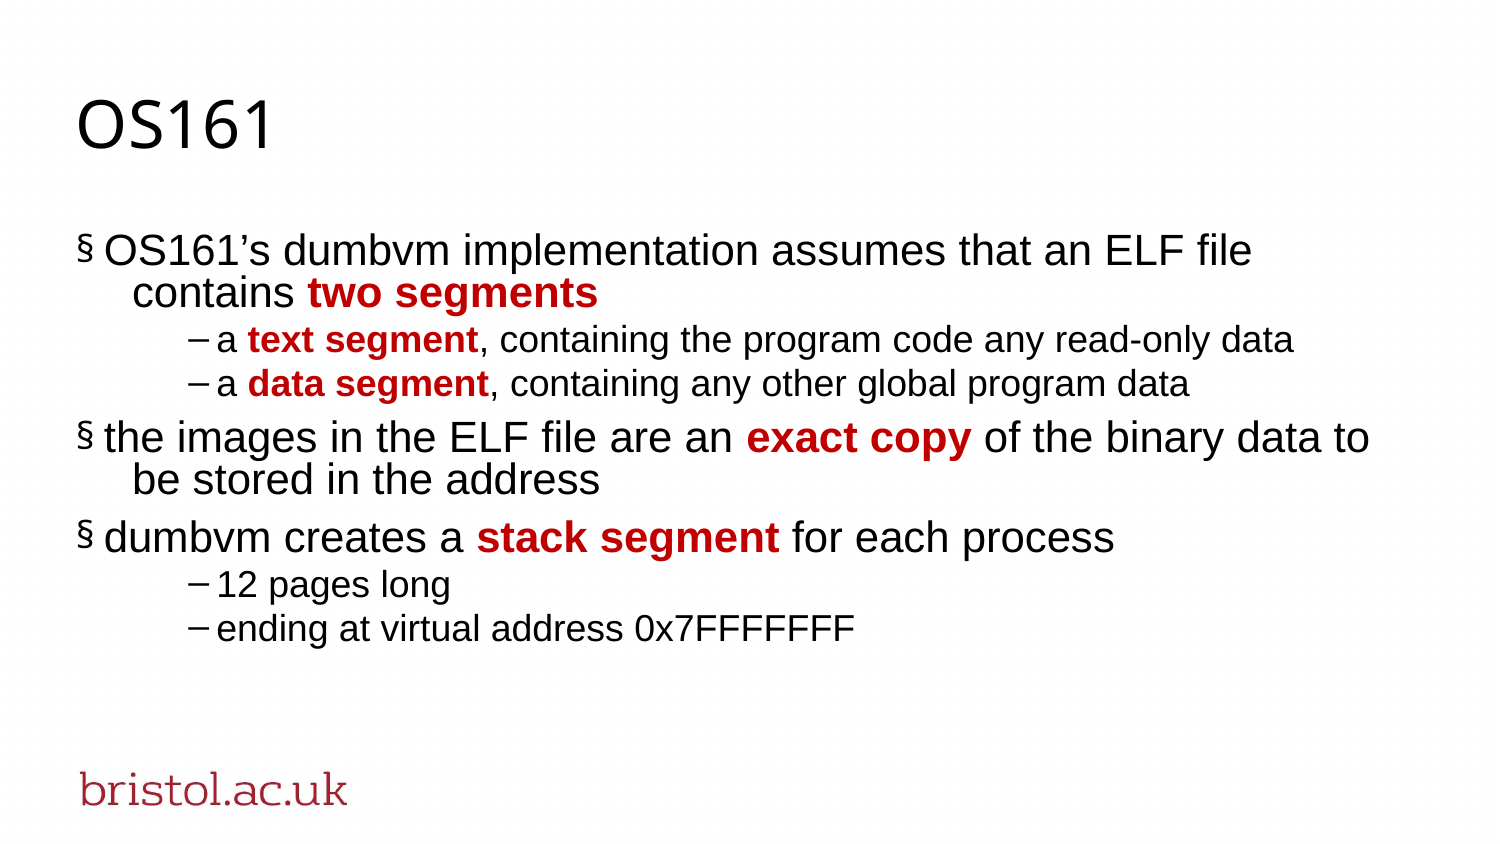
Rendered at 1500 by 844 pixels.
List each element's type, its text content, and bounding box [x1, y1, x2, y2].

title OS161 [60, 44, 1440, 209]
list OS161’s dumbvm implementation assumes that an ELF file contains two segments a text segment, containing the program code any read-only data a data segment, containing any other global program data the images in the ELF file are an exact copy of the binary data to be stored in the address dumbvm creates a stack segment for each process 12 pages long ending at virtual address 0x7FFFFFFF [60, 224, 1440, 699]
